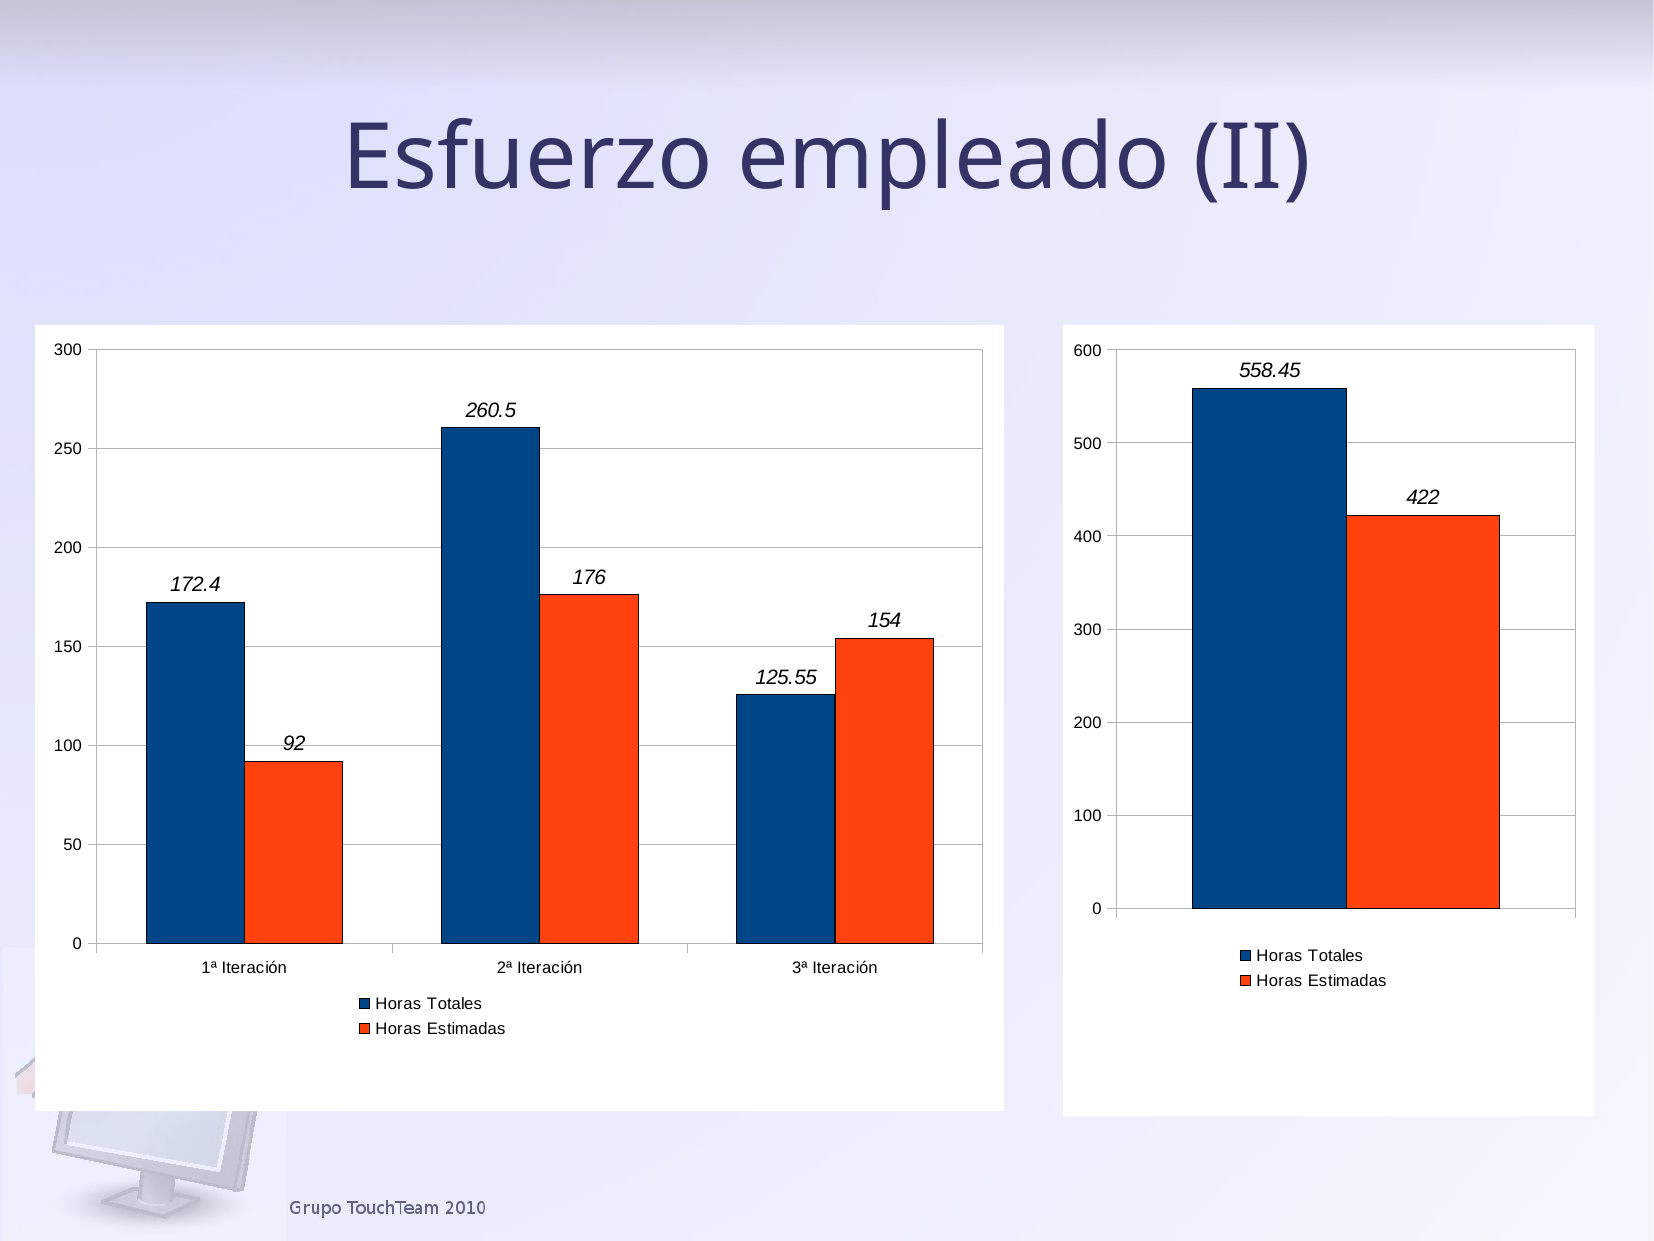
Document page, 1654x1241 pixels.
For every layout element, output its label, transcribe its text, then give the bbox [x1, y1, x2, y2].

title Esfuerzo empleado (II) [82, 49, 1571, 257]
picture [0, 0, 1654, 1241]
chart [35, 324, 1004, 1112]
chart [1062, 324, 1595, 1117]
